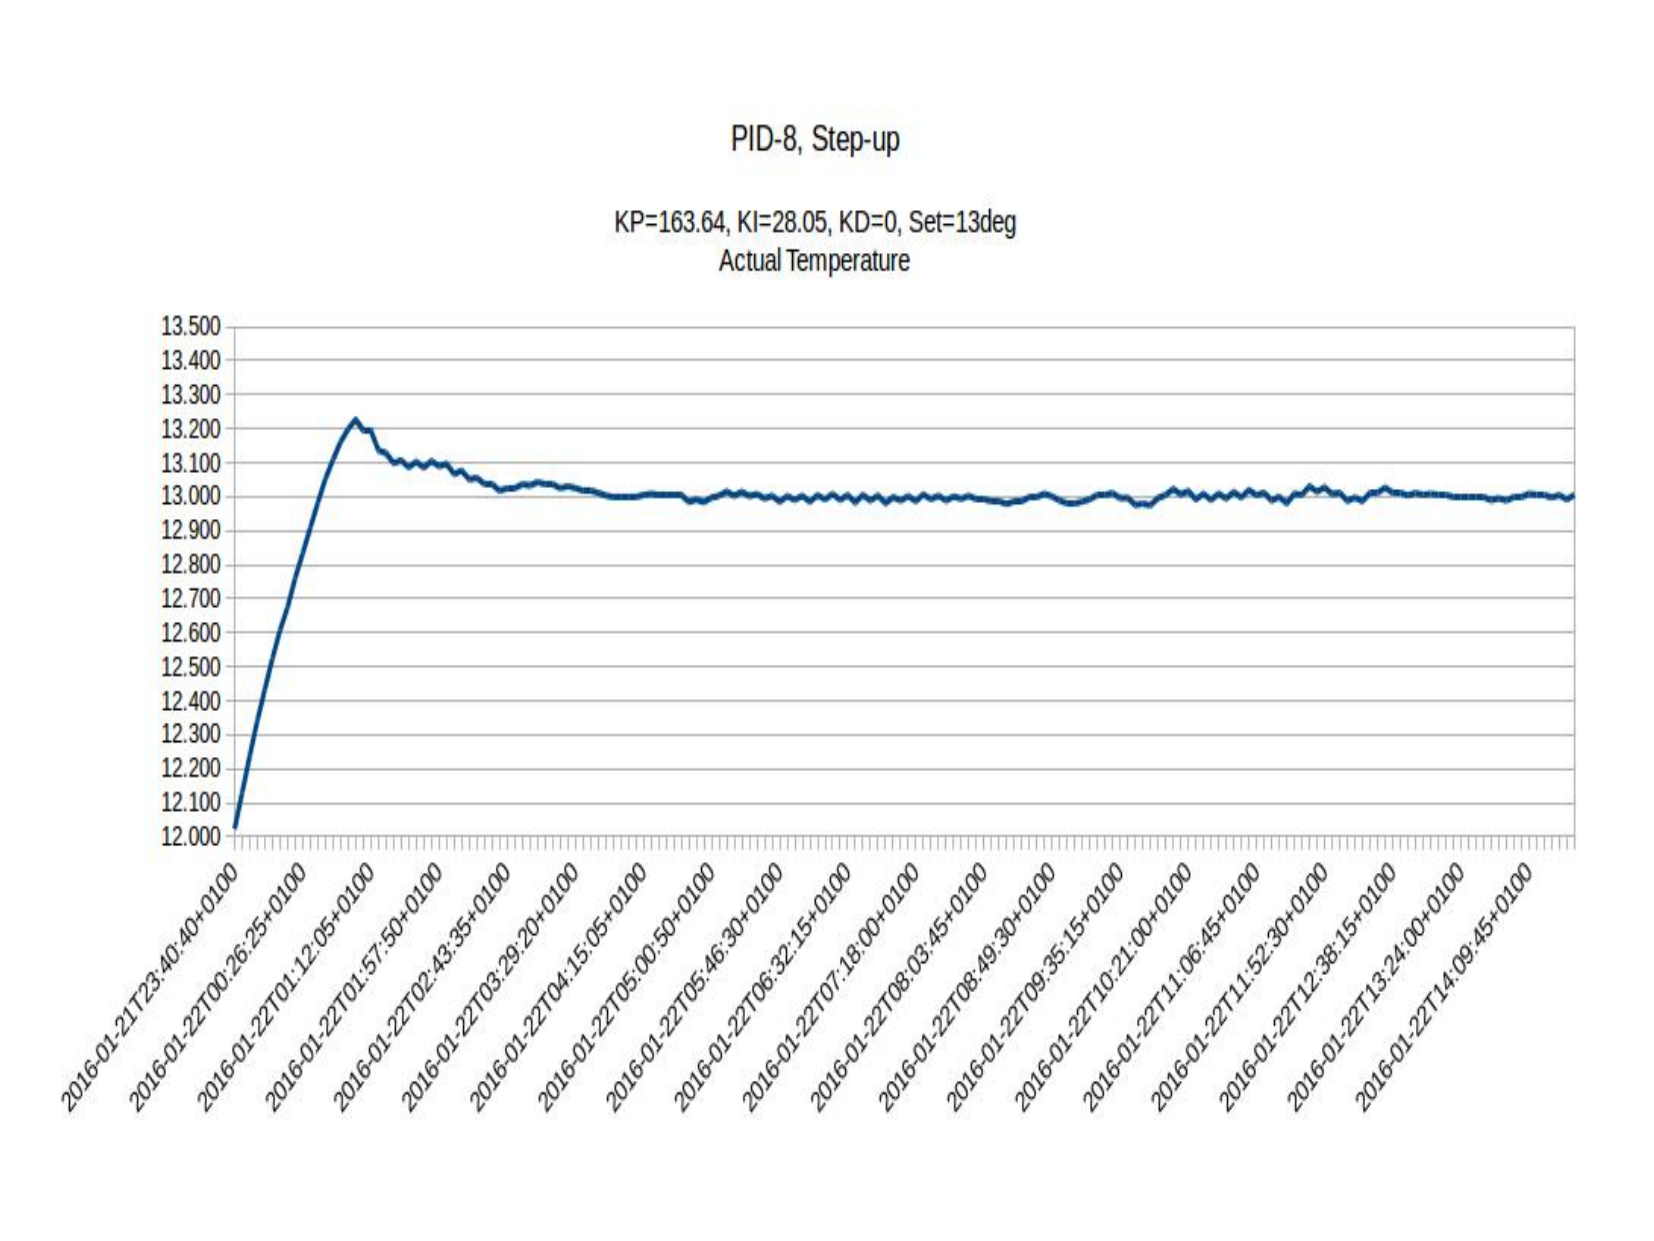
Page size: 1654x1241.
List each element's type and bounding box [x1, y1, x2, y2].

picture [25, 74, 1606, 1141]
